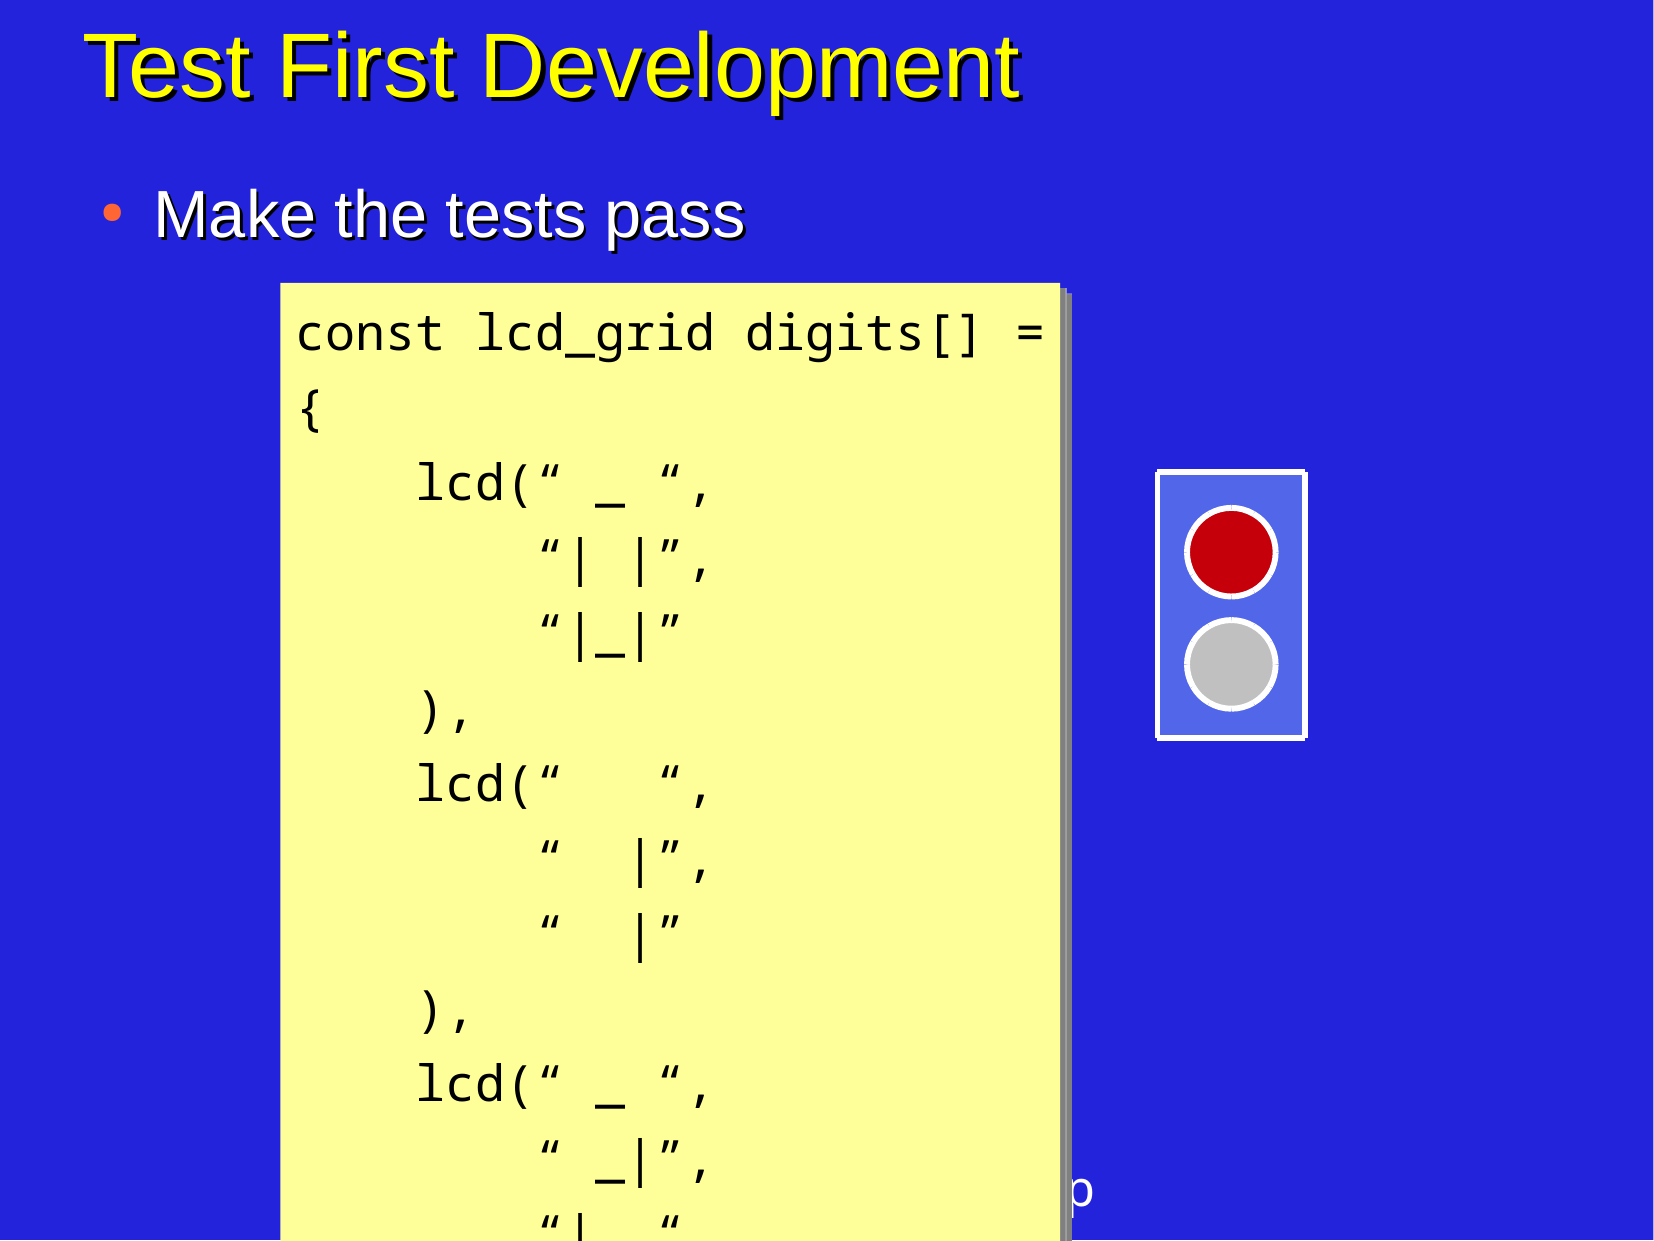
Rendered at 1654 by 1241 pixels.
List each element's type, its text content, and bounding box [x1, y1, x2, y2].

title Test First Development [82, 2, 1571, 130]
text_box [1157, 472, 1306, 739]
text_box const lcd_grid digits[] = { lcd(“ _ “, “| |”, “|_|” ), lcd(“ “, “ |”, “ |” ), lcd(“ _ “, “ _|”, “|_ “ ), }; [280, 282, 1061, 1241]
text_box lcd.cpp [1067, 1145, 1111, 1223]
list Make the tests pass [82, 177, 1571, 1182]
